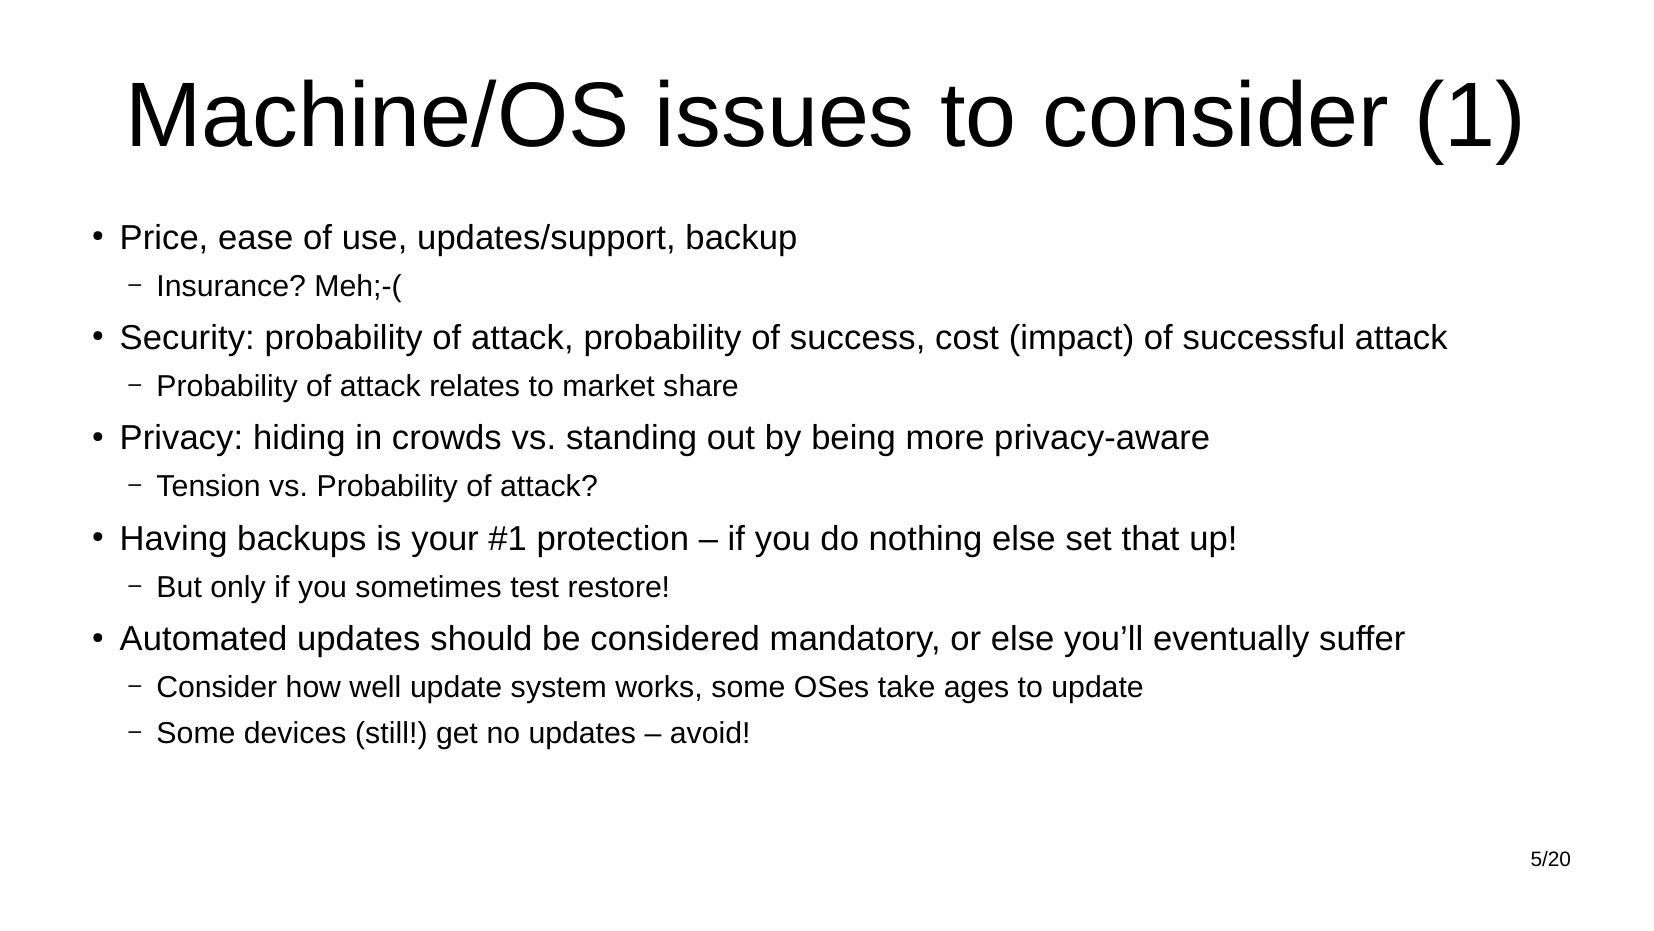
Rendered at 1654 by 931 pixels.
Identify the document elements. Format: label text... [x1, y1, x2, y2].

title Machine/OS issues to consider (1) [82, 37, 1571, 193]
list Price, ease of use, updates/support, backup Insurance? Meh;-( Security: probability of attack, probability of success, cost (impact) of successful attack Probability of attack relates to market share Privacy: hiding in crowds vs. standing out by being more privacy-aware Tension vs. Probability of attack? Having backups is your #1 protection – if you do nothing else set that up! But only if you sometimes test restore! Automated updates should be considered mandatory, or else you’ll eventually suffer Consider how well update system works, some OSes take ages to update Some devices (still!) get no updates – avoid! [82, 217, 1571, 758]
